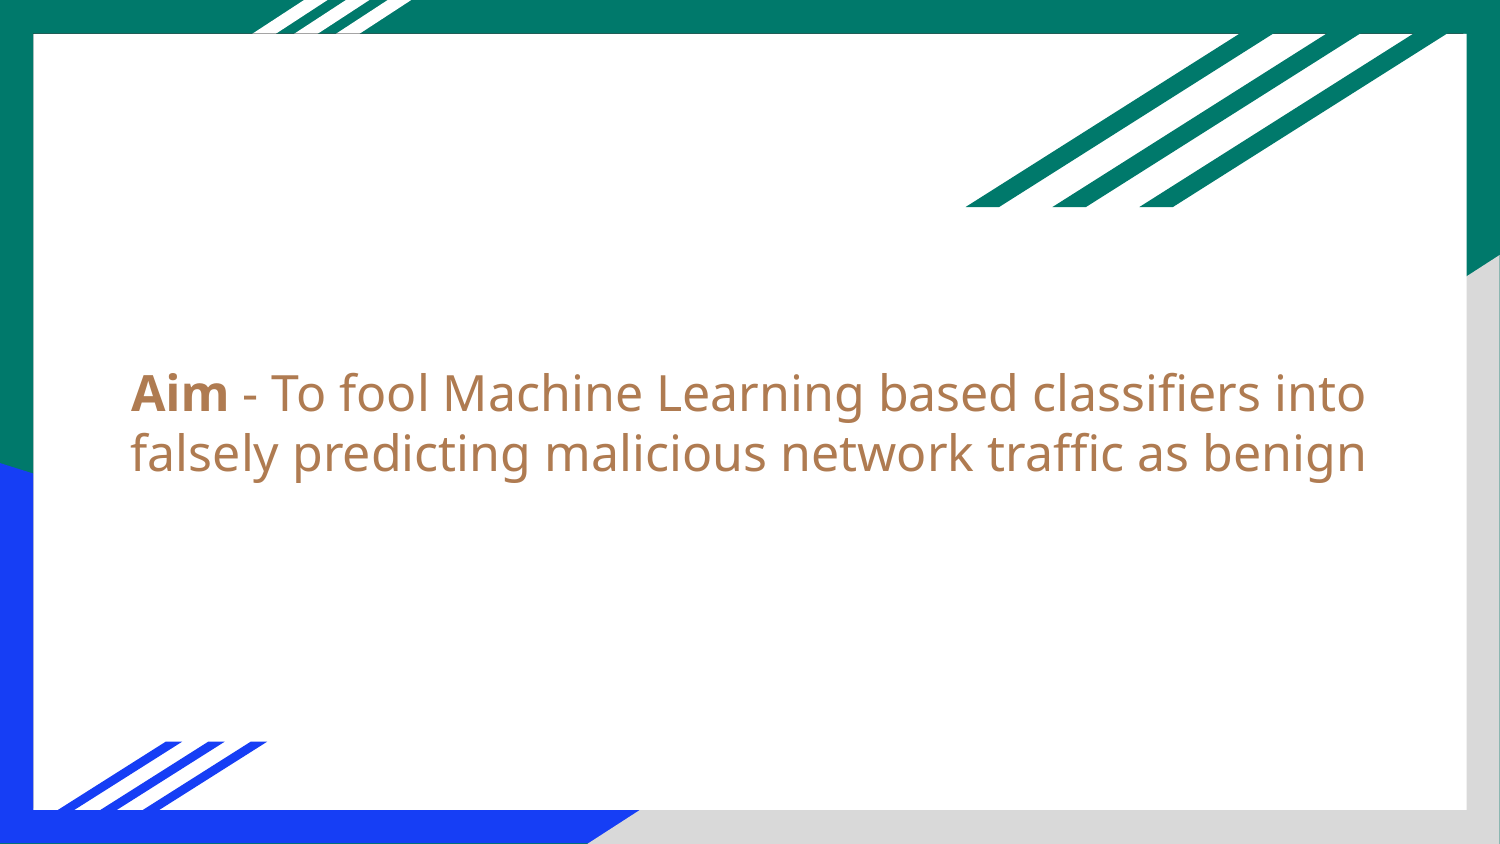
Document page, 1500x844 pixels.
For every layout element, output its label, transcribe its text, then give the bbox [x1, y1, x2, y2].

title Aim - To fool Machine Learning based classifiers into falsely predicting malicious network traffic as benign [71, 213, 1427, 630]
